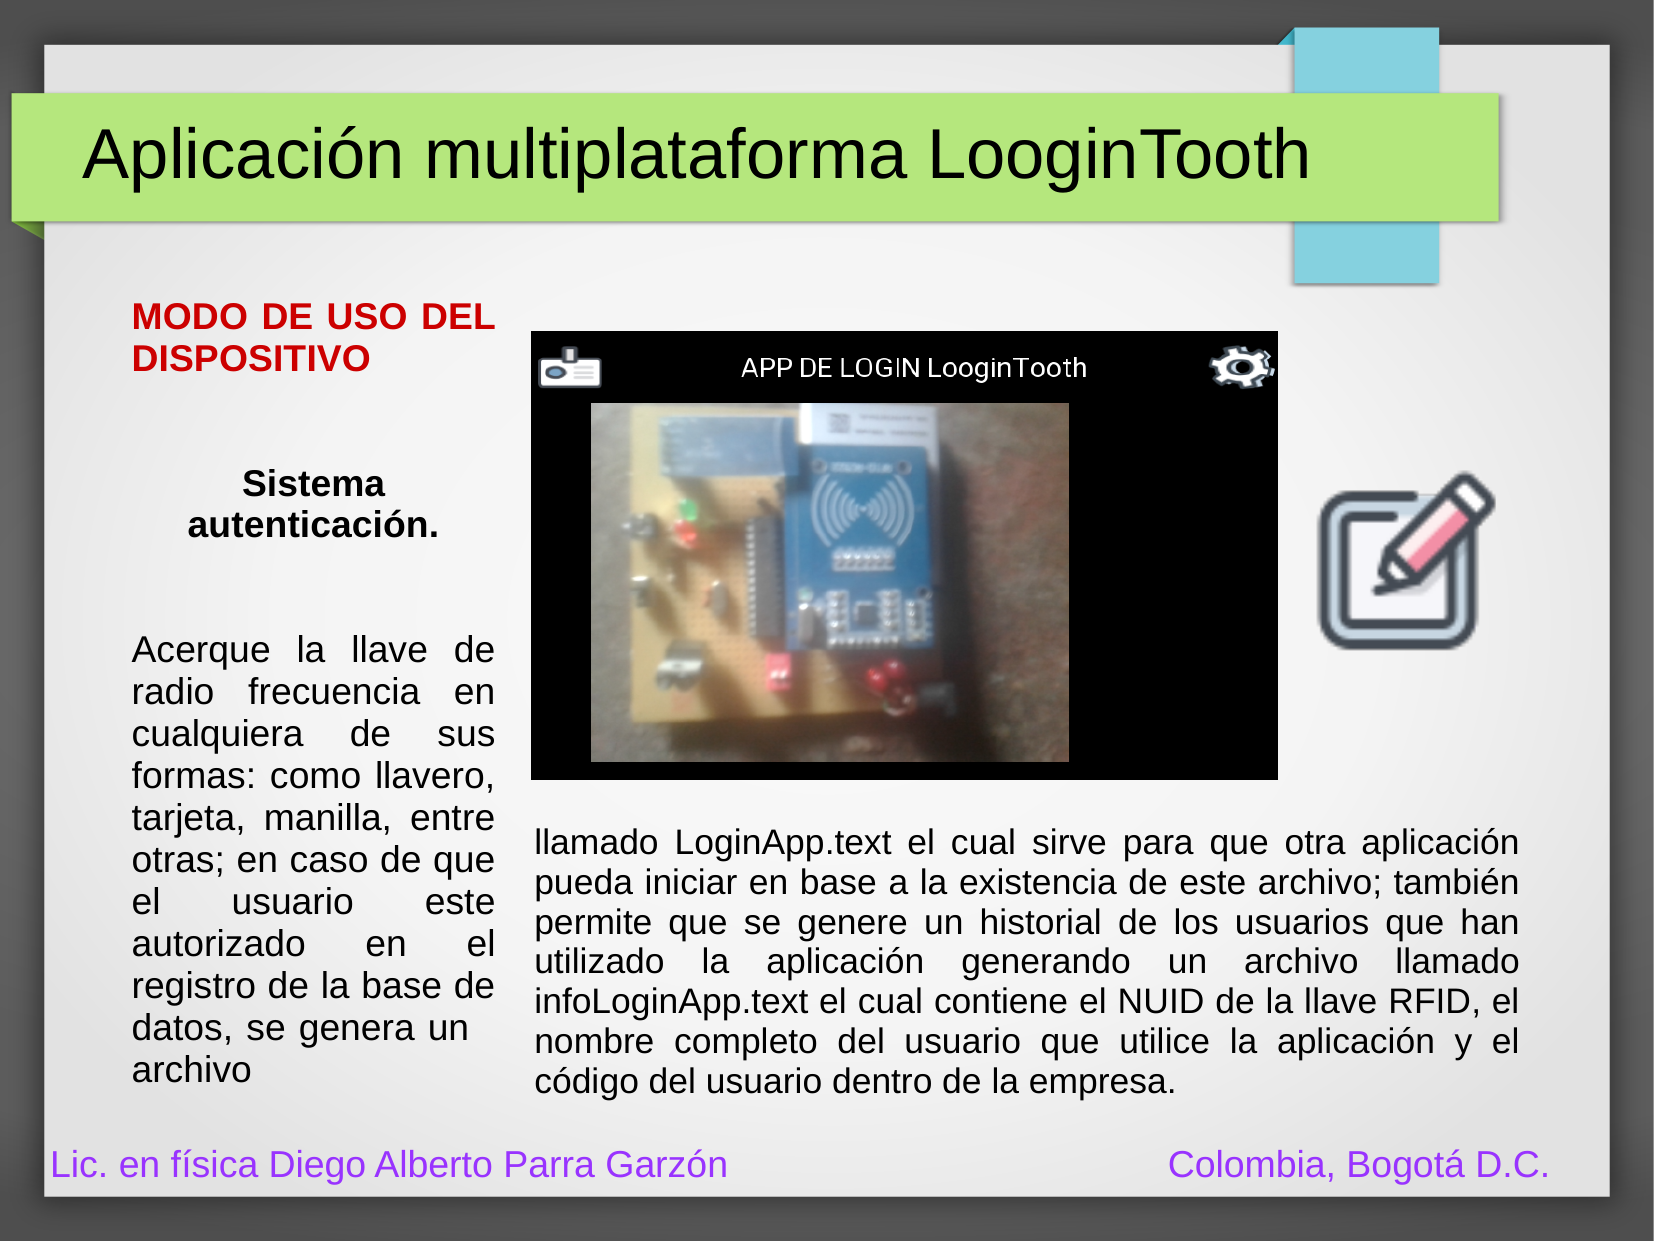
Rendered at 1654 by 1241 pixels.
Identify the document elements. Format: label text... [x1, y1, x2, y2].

title Aplicación multiplataforma LooginTooth [82, 74, 1394, 233]
list MODO DE USO DEL DISPOSITIVO Sistema autenticación. Acerque la llave de radio frecuencia en cualquiera de sus formas: como llavero, tarjeta, manilla, entre otras; en caso de que el usuario este autorizado en el registro de la base de datos, se genera un archivo [82, 295, 497, 1137]
text_box llamado LoginApp.text el cual sirve para que otra aplicación pueda iniciar en base a la existencia de este archivo; también permite que se genere un historial de los usuarios que han utilizado la aplicación generando un archivo llamado infoLoginApp.text el cual contiene el NUID de la llave RFID, el nombre completo del usuario que utilice la aplicación y el código del usuario dentro de la empresa. [519, 814, 1536, 1148]
text_box Lic. en física Diego Alberto Parra Garzón Colombia, Bogotá D.C. [35, 1136, 1607, 1193]
picture [0, 0, 1654, 1241]
